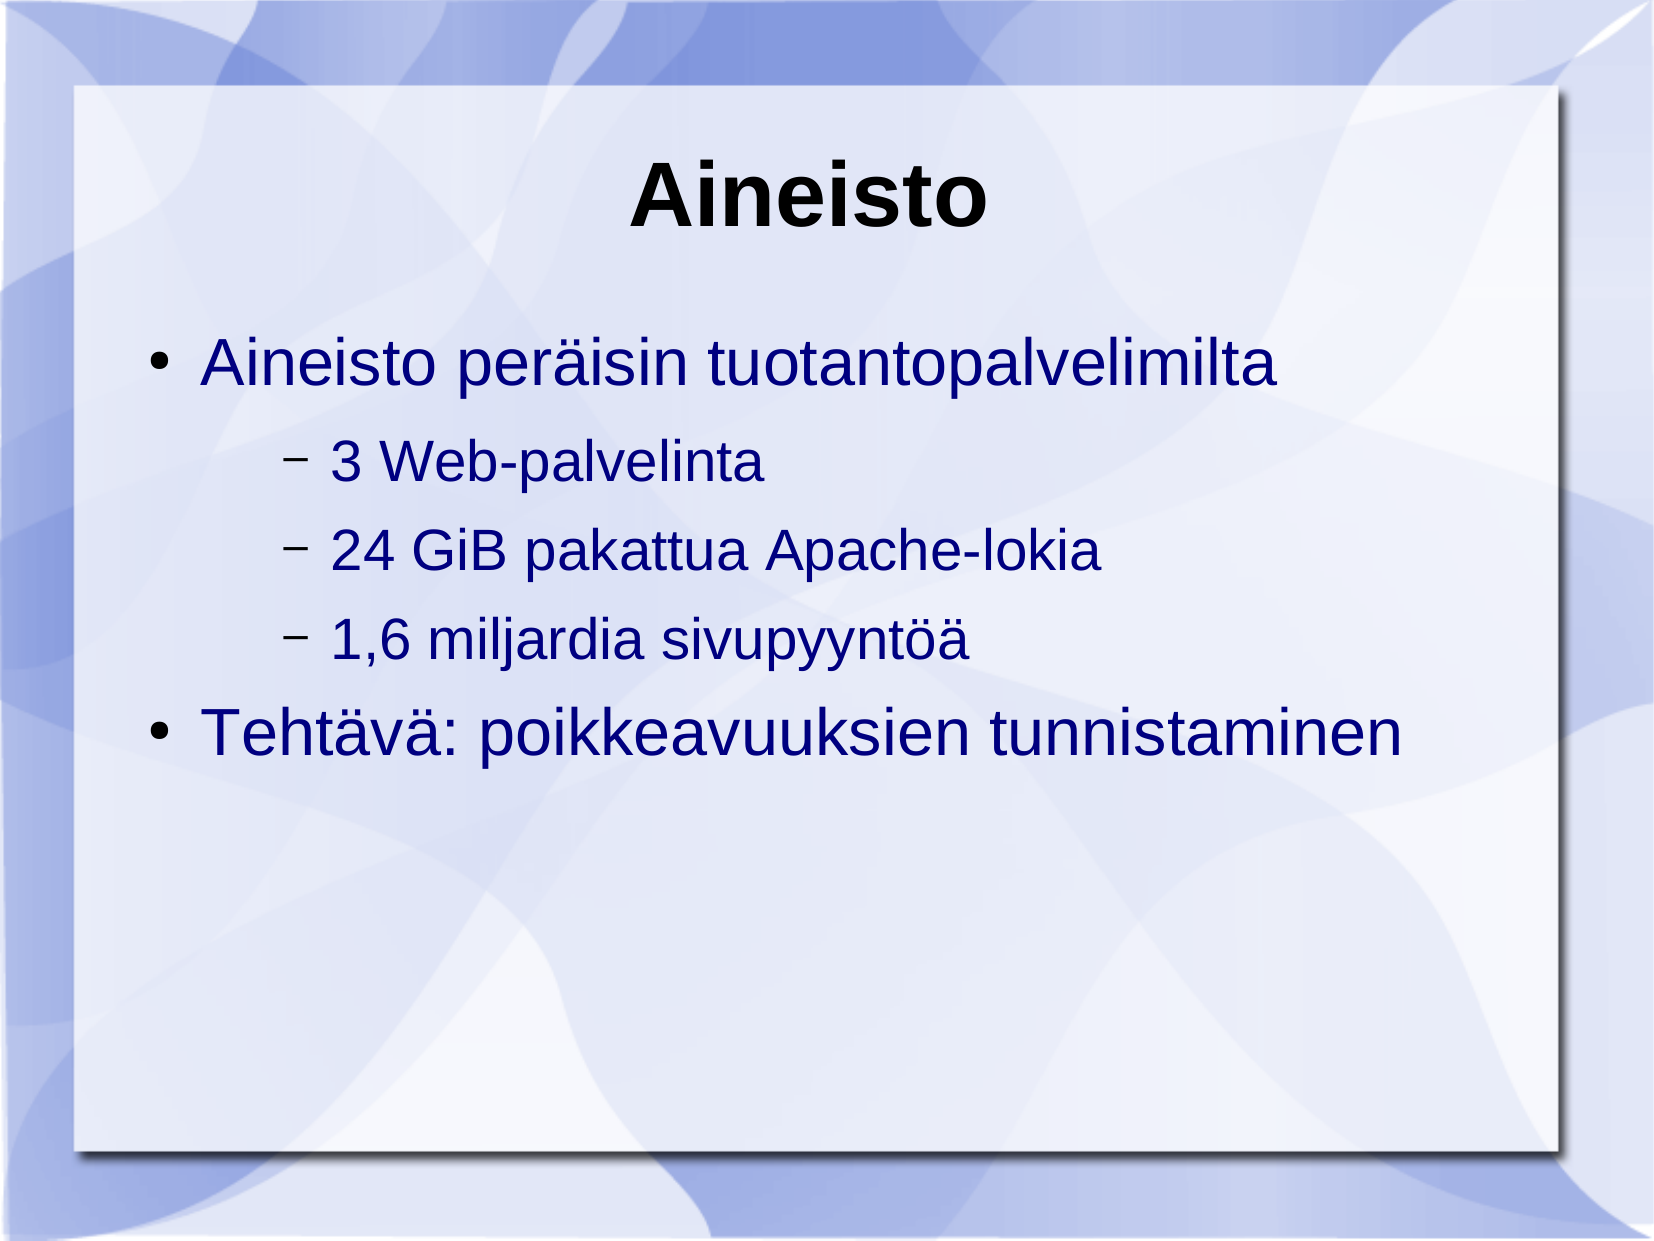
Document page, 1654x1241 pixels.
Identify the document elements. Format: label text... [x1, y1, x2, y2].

list Aineisto peräisin tuotantopalvelimilta 3 Web-palvelinta 24 GiB pakattua Apache-lokia 1,6 miljardia sivupyyntöä Tehtävä: poikkeavuuksien tunnistaminen [129, 324, 1489, 975]
title Aineisto [82, 90, 1536, 298]
picture [0, 0, 1654, 1241]
